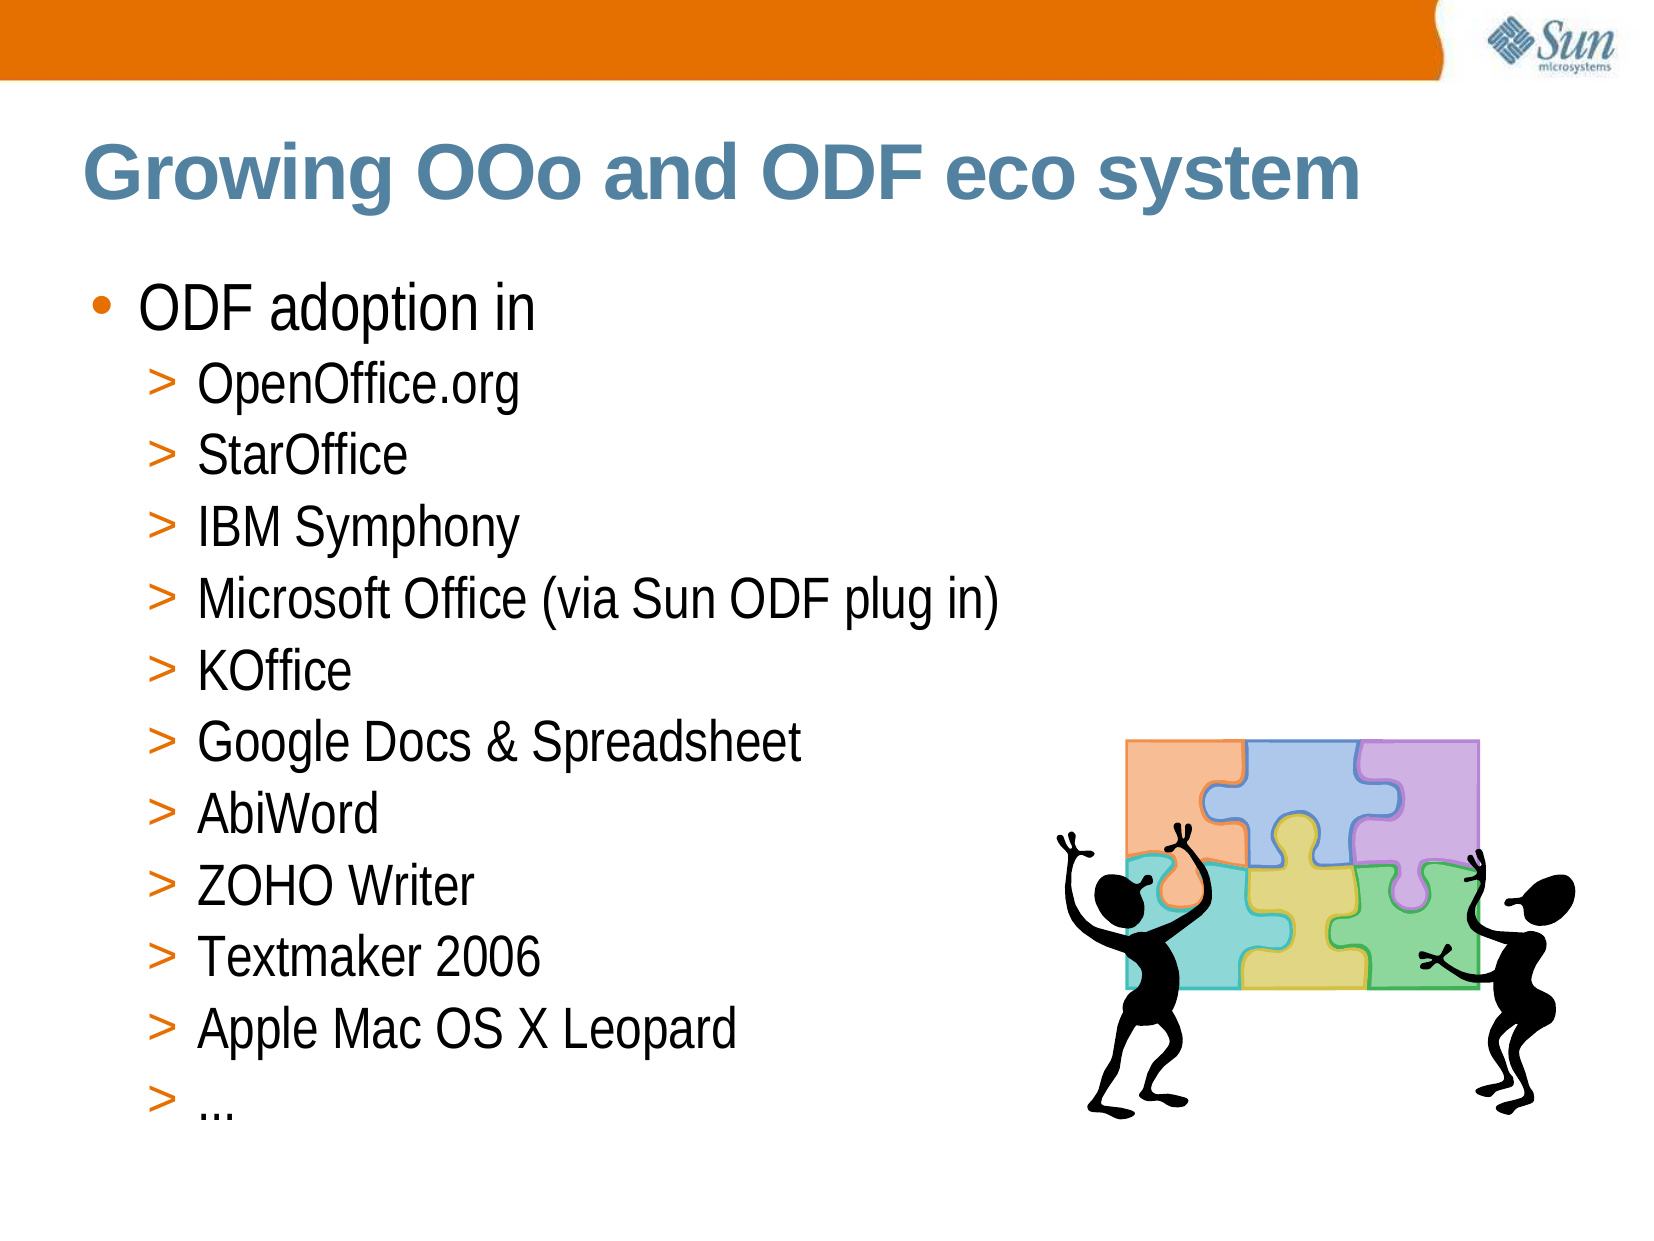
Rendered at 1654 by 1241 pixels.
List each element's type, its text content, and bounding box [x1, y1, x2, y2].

picture [1055, 738, 1577, 1121]
list ODF adoption in OpenOffice.org StarOffice IBM Symphony Microsoft Office (via Sun ODF plug in) KOffice Google Docs & Spreadsheet AbiWord ZOHO Writer Textmaker 2006 Apple Mac OS X Leopard ... [71, 277, 1545, 1144]
title Growing OOo and ODF eco system [82, 135, 1585, 251]
picture [0, 0, 1654, 83]
